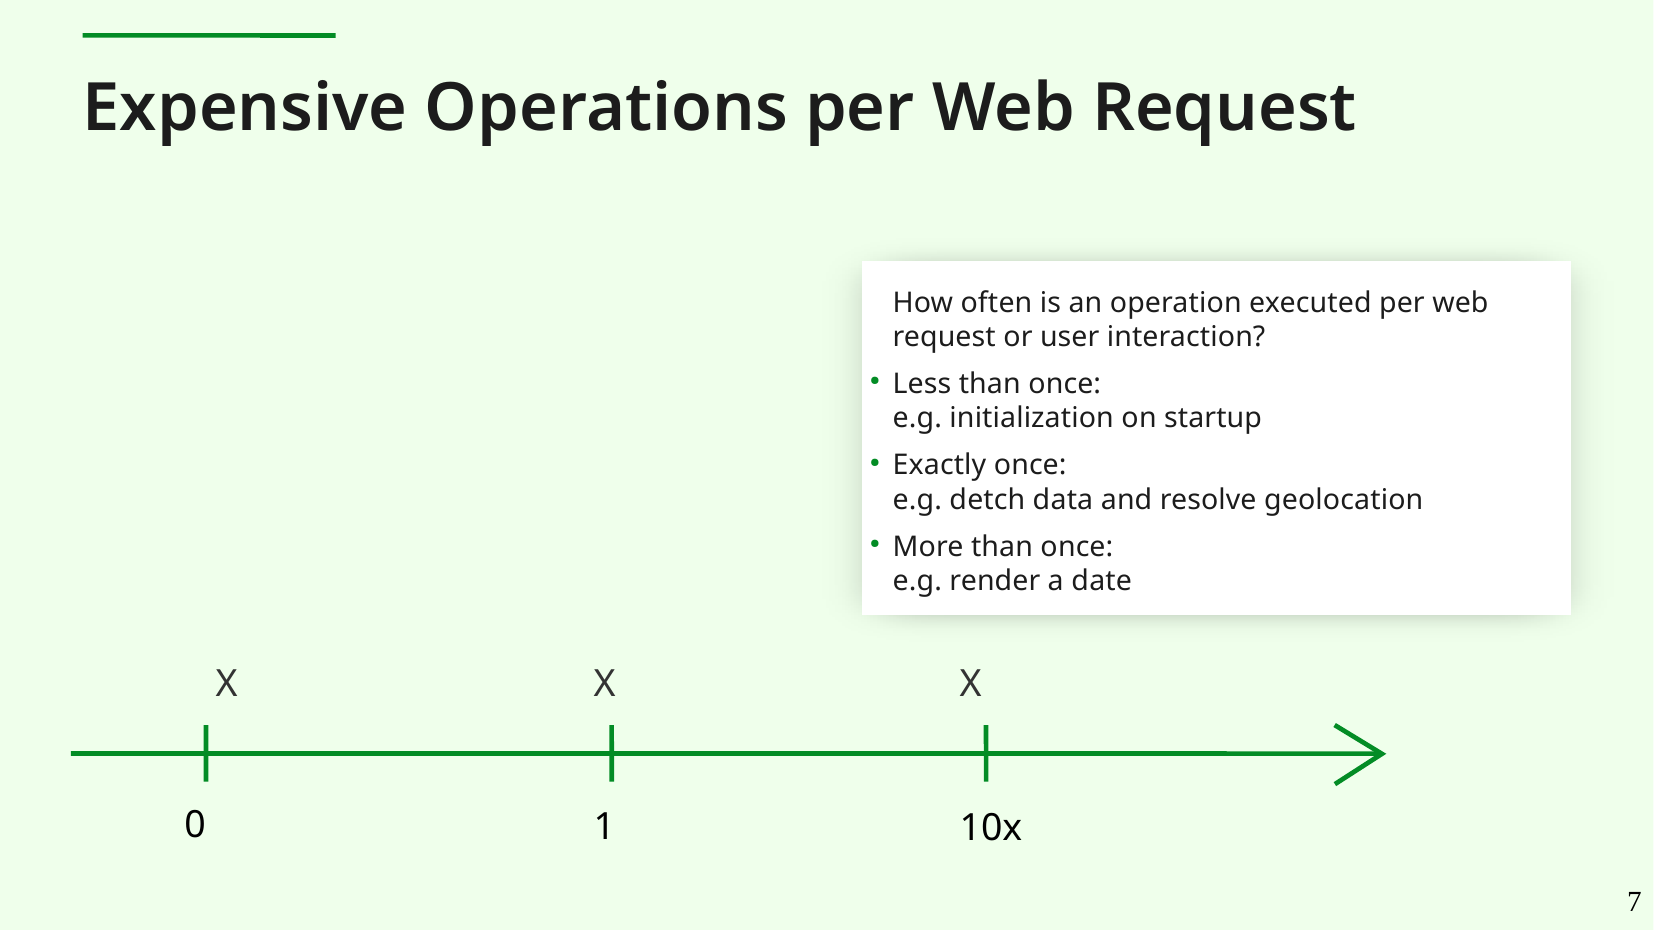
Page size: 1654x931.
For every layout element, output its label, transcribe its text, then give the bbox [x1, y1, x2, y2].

title Expensive Operations per Web Request [82, 59, 1571, 193]
picture [804, 229, 1630, 650]
text_box X [200, 649, 272, 702]
text_box X [578, 649, 650, 702]
text_box X [944, 649, 1016, 702]
list How often is an operation executed per web request or user interaction? Less than once: e.g. initialization on startup Exactly once: e.g. detch data and resolve geolocation More than once: e.g. render a date [862, 283, 1548, 604]
text_box 10x [944, 795, 1106, 855]
text_box 0 [169, 792, 225, 853]
text_box 1 [578, 794, 651, 855]
